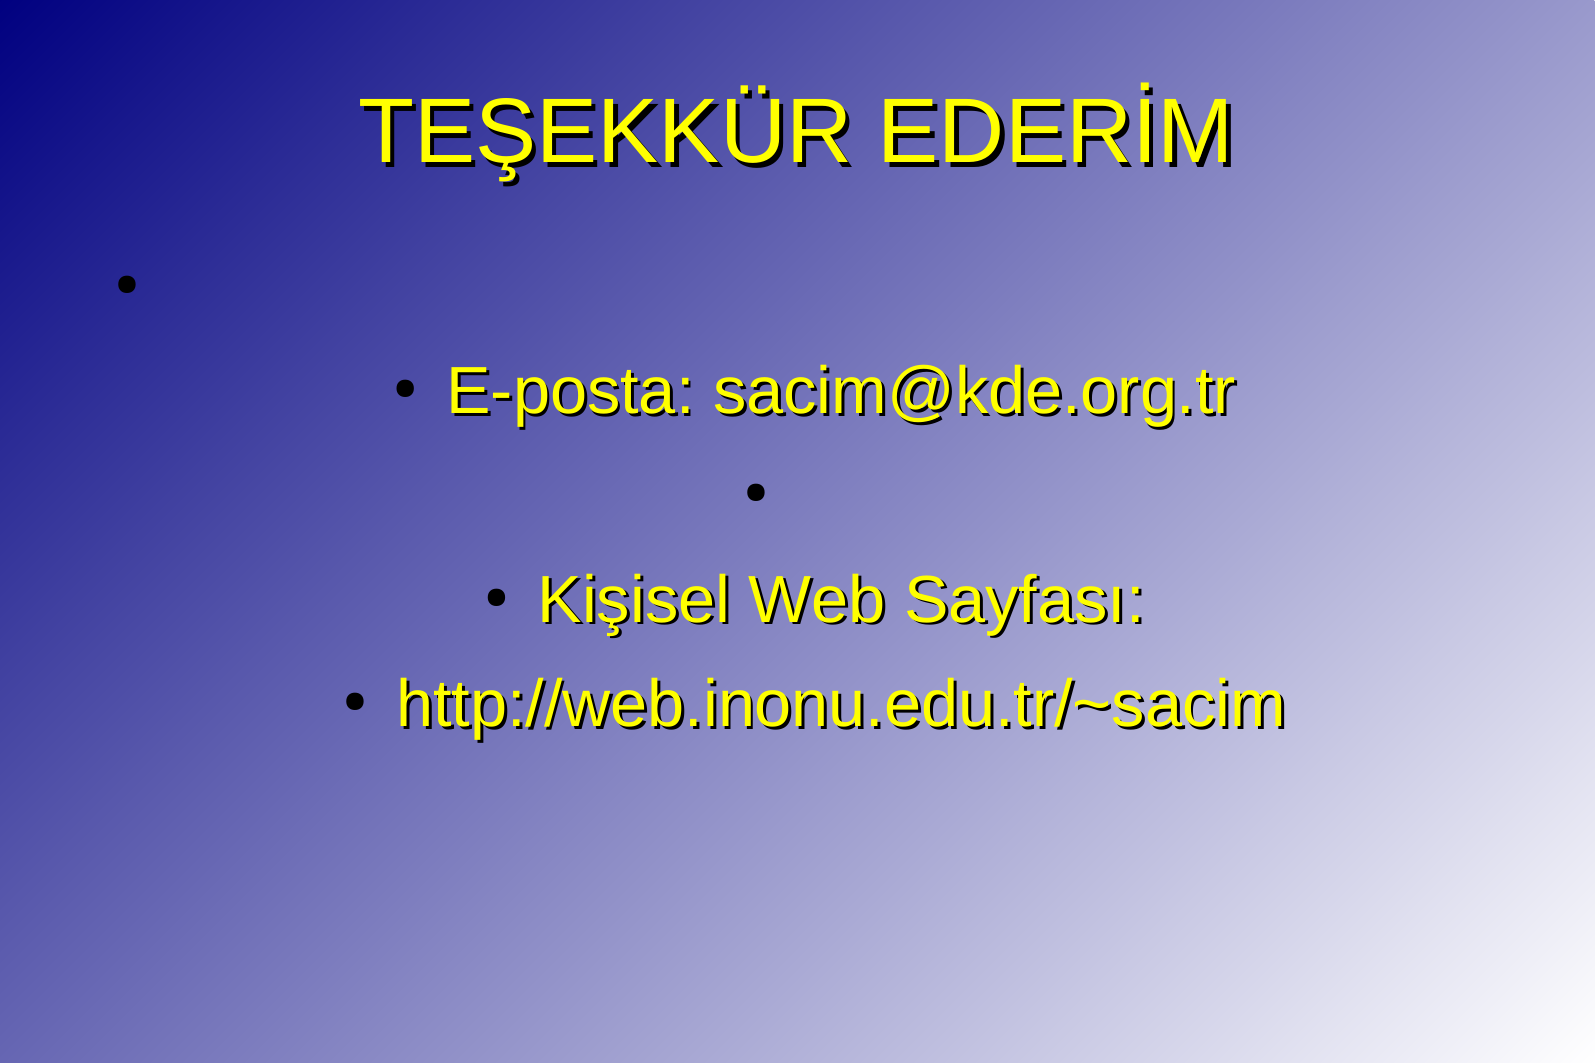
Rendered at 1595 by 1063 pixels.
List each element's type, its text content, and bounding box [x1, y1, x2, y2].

title TEŞEKKÜR EDERİM [79, 42, 1515, 220]
list E-posta: sacim@kde.org.tr Kişisel Web Sayfası: http://web.inonu.edu.tr/~sacim [79, 248, 1515, 951]
